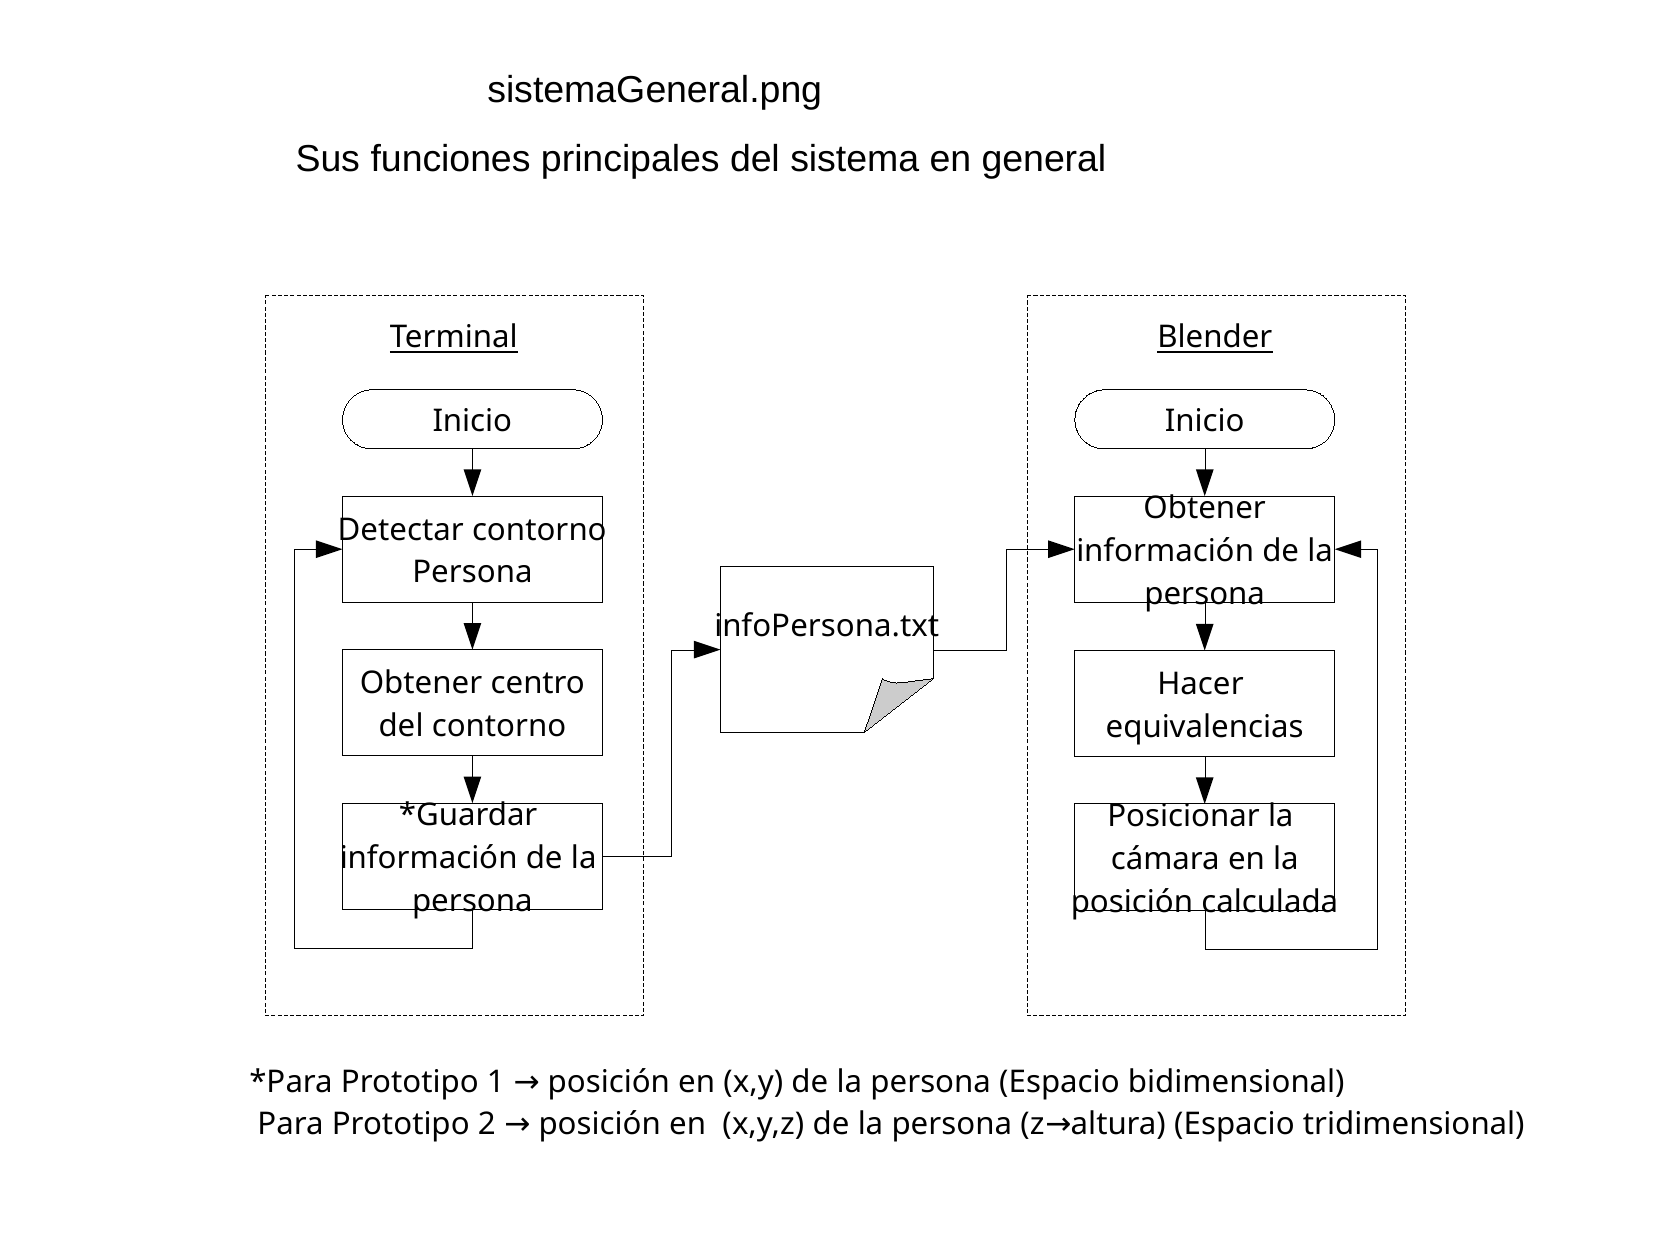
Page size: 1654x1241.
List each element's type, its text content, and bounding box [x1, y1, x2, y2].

text_box [265, 295, 644, 1016]
text_box sistemaGeneral.png [472, 61, 837, 119]
text_box *Guardar información de la persona [342, 803, 603, 910]
text_box Detectar contorno Persona [342, 496, 603, 603]
text_box Blender [1142, 307, 1276, 359]
text_box Obtener centro del contorno [342, 649, 603, 756]
text_box infoPersona.txt [720, 566, 934, 733]
text_box Sus funciones principales del sistema en general [259, 129, 1241, 187]
text_box Terminal [375, 307, 520, 359]
text_box Posicionar la cámara en la posición calculada [1074, 803, 1335, 911]
text_box Inicio [1074, 389, 1335, 449]
text_box Obtener información de la persona [1074, 496, 1335, 603]
text_box Hacer equivalencias [1074, 650, 1335, 757]
text_box [1027, 295, 1406, 1016]
text_box Inicio [342, 389, 603, 449]
text_box *Para Prototipo 1 → posición en (x,y) de la persona (Espacio bidimensional) Para Prototipo 2 → posición en (x,y,z) de la persona (z→altura) (Espacio tridimensional) [234, 1051, 1453, 1140]
